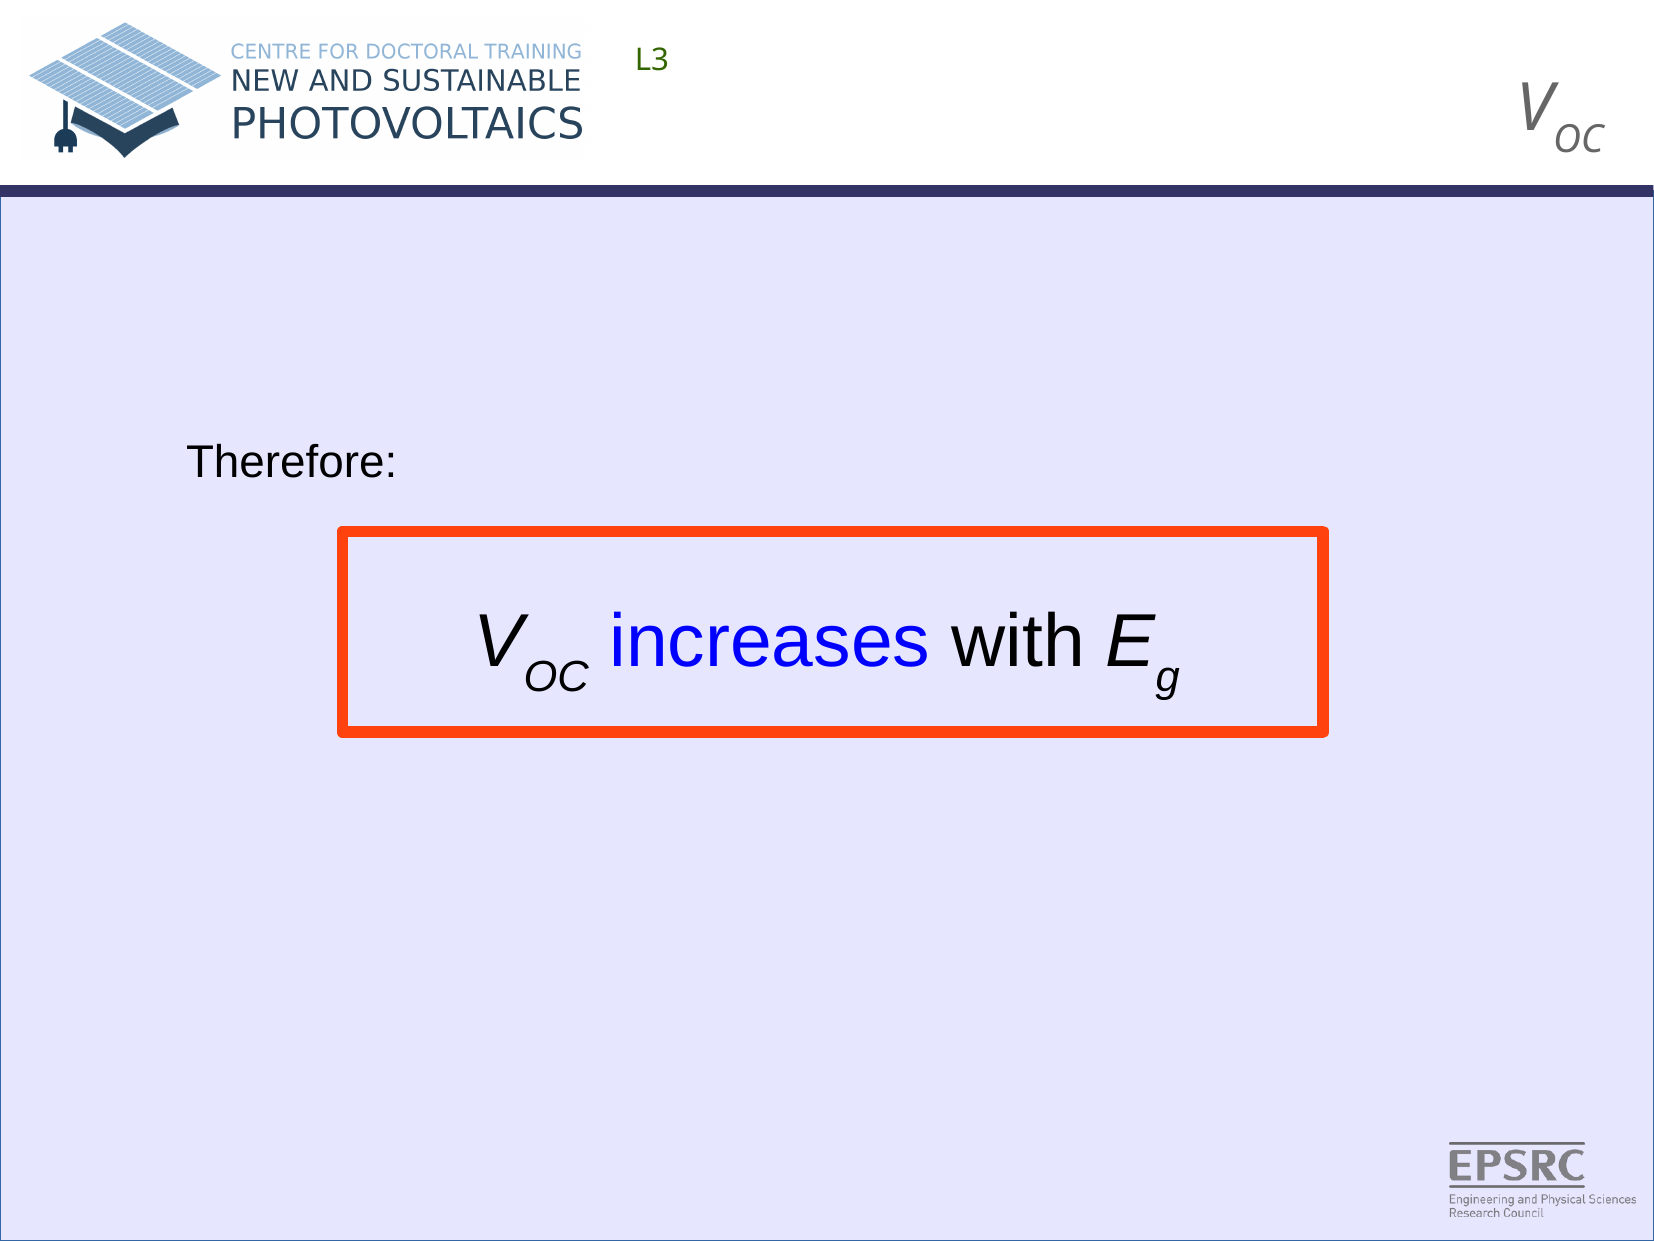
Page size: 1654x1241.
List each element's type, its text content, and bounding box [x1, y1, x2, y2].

text_box VOC [767, 52, 1619, 159]
text_box Therefore: VOC increases with Eg [171, 265, 1495, 709]
text_box Therefore: VOC increases with Eg [348, 537, 1317, 709]
text_box L3 [620, 29, 880, 80]
picture [1449, 1142, 1636, 1217]
text_box [0, 197, 1654, 1241]
picture [19, 17, 591, 166]
